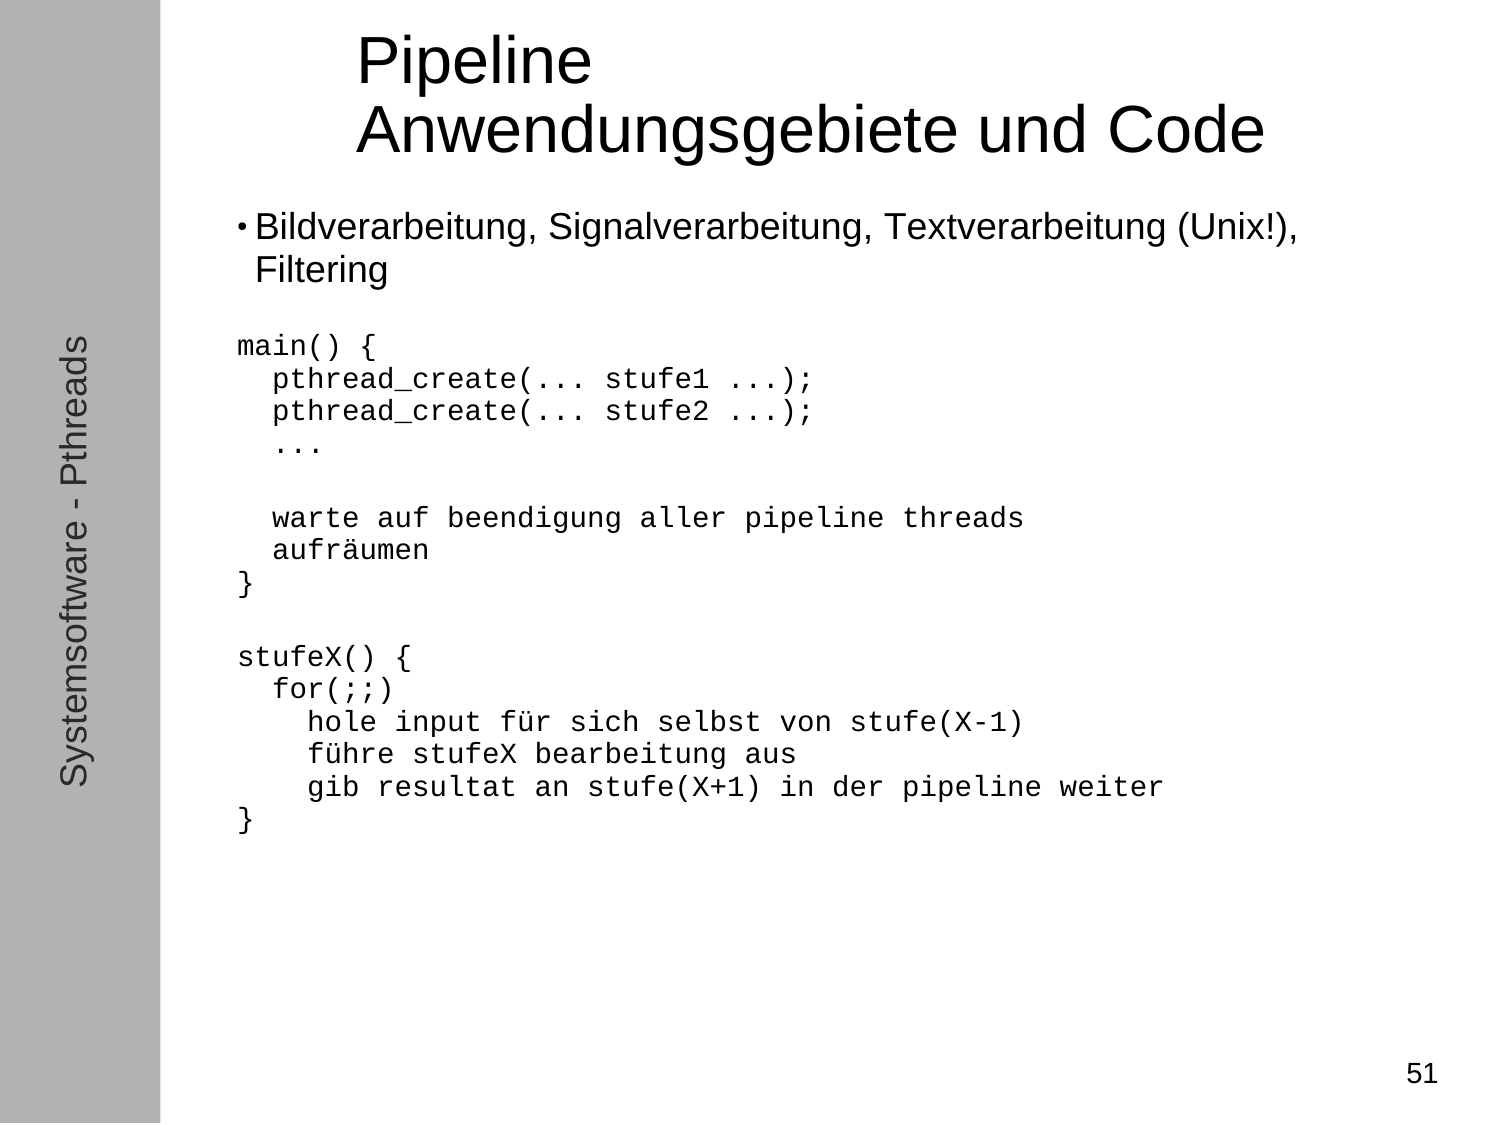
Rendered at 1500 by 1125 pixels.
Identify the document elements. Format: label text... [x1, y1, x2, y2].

text_box [0, 0, 160, 1123]
text_box Systemsoftware - Pthreads [47, 1, 121, 1124]
text_box <number> [1406, 1057, 1500, 1106]
text_box Bildverarbeitung, Signalverarbeitung, Textverarbeitung (Unix!), Filtering main() { pthread_create(... stufe1 ...); pthread_create(... stufe2 ...); ... warte auf beendigung aller pipeline threads aufräumen } stufeX() { for(;;) hole input für sich selbst von stufe(X-1) führe stufeX bearbeitung aus gib resultat an stufe(X+1) in der pipeline weiter } [221, 198, 1432, 929]
text_box Pipeline Anwendungsgebiete und Code [201, 14, 1422, 180]
